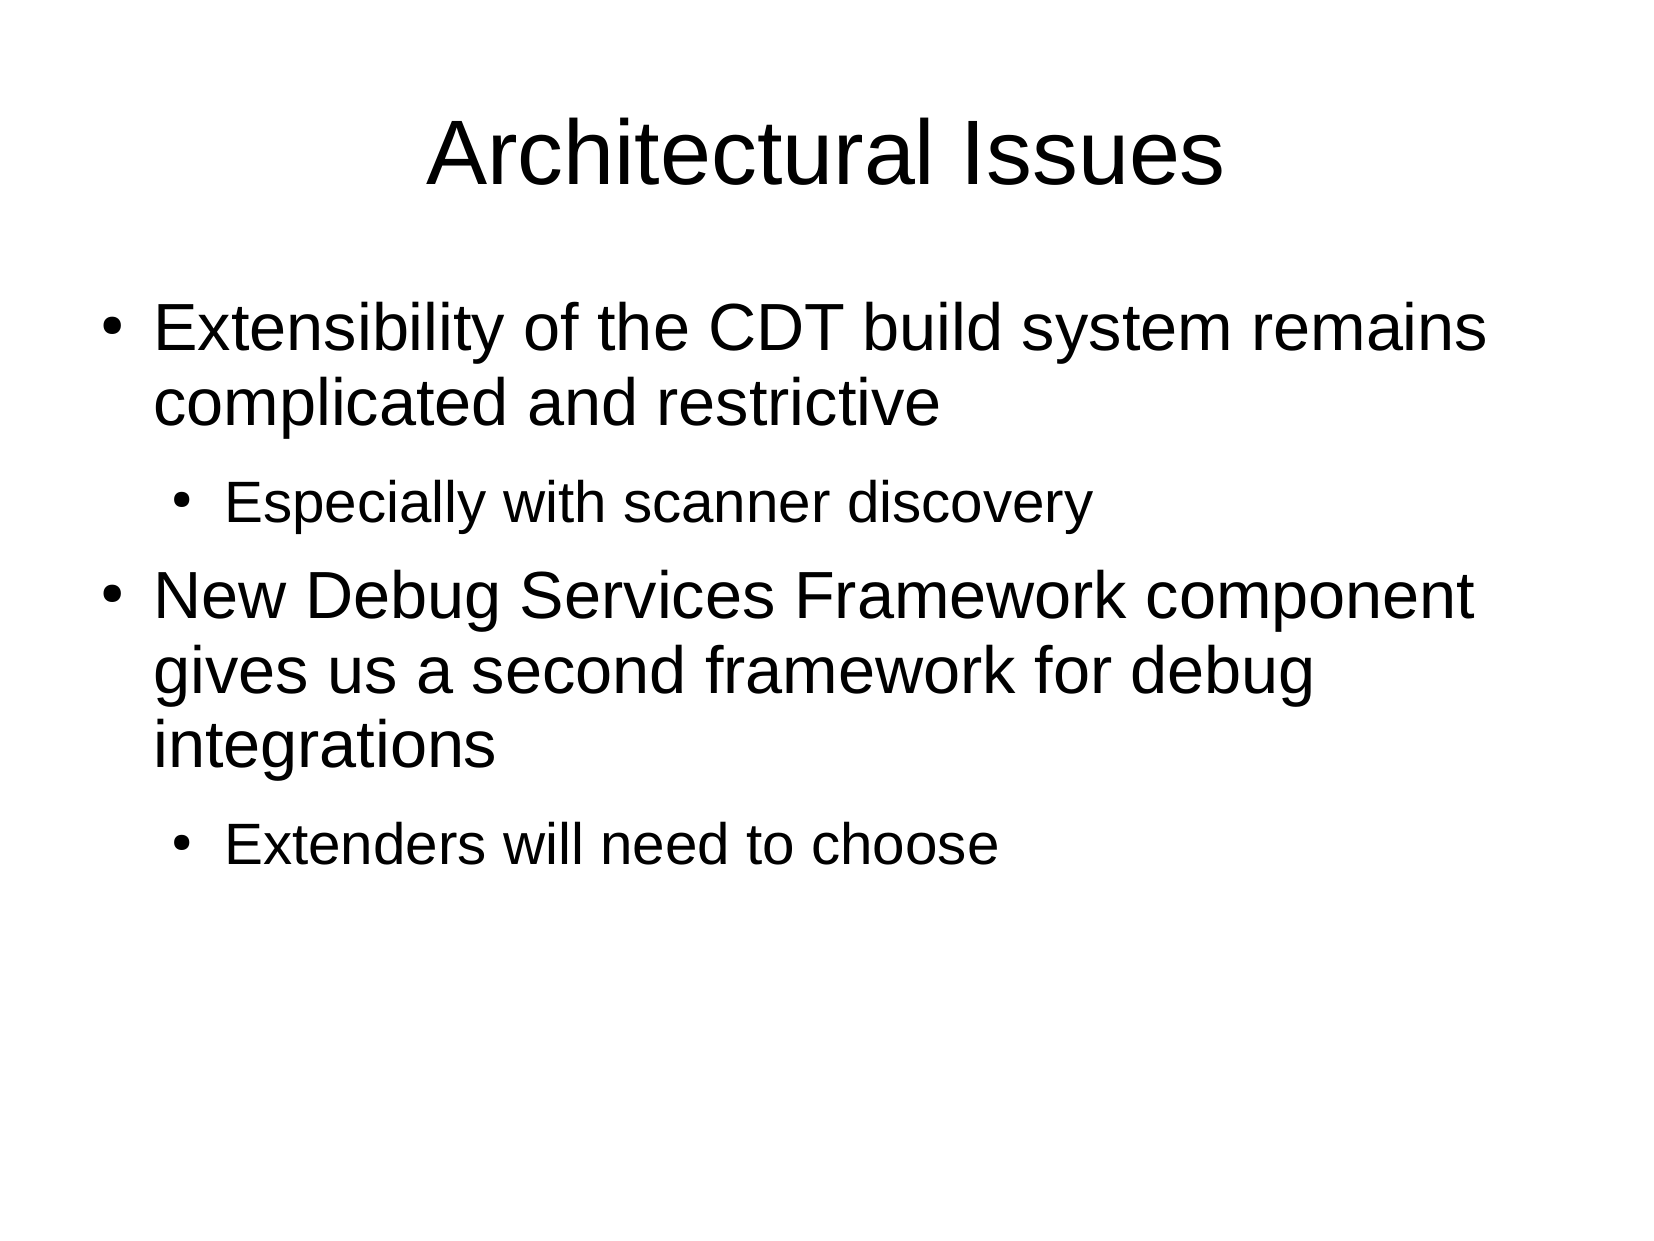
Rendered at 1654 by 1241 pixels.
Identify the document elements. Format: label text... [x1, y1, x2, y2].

title Architectural Issues [82, 56, 1571, 250]
list Extensibility of the CDT build system remains complicated and restrictive Especially with scanner discovery New Debug Services Framework component gives us a second framework for debug integrations Extenders will need to choose [82, 290, 1571, 1094]
